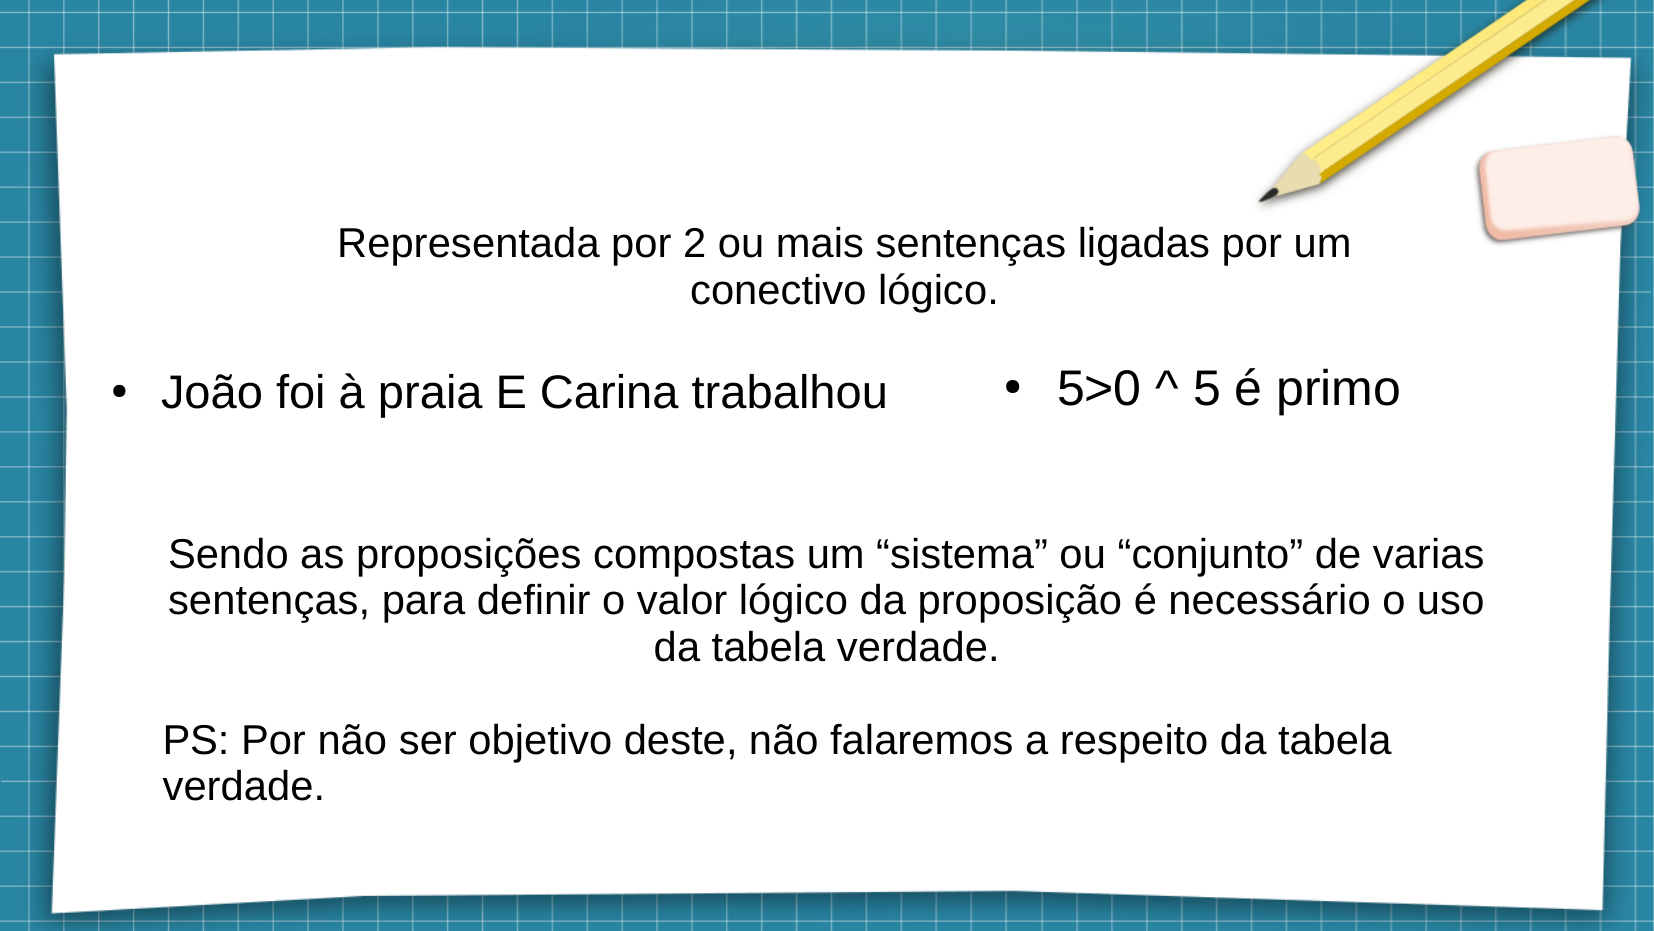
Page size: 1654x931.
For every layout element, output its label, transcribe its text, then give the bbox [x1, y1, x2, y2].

list 5>0 ^ 5 é primo [986, 360, 1418, 420]
text_box Representada por 2 ou mais sentenças ligadas por um conectivo lógico. [248, 212, 1371, 331]
text_box Sendo as proposições compostas um “sistema” ou “conjunto” de varias sentenças, para definir o valor lógico da proposição é necessário o uso da tabela verdade. PS: Por não ser objetivo deste, não falaremos a respeito da tabela verdade. [147, 523, 1506, 817]
picture [0, 0, 1654, 931]
list João foi à praia E Carina trabalhou [94, 366, 892, 426]
